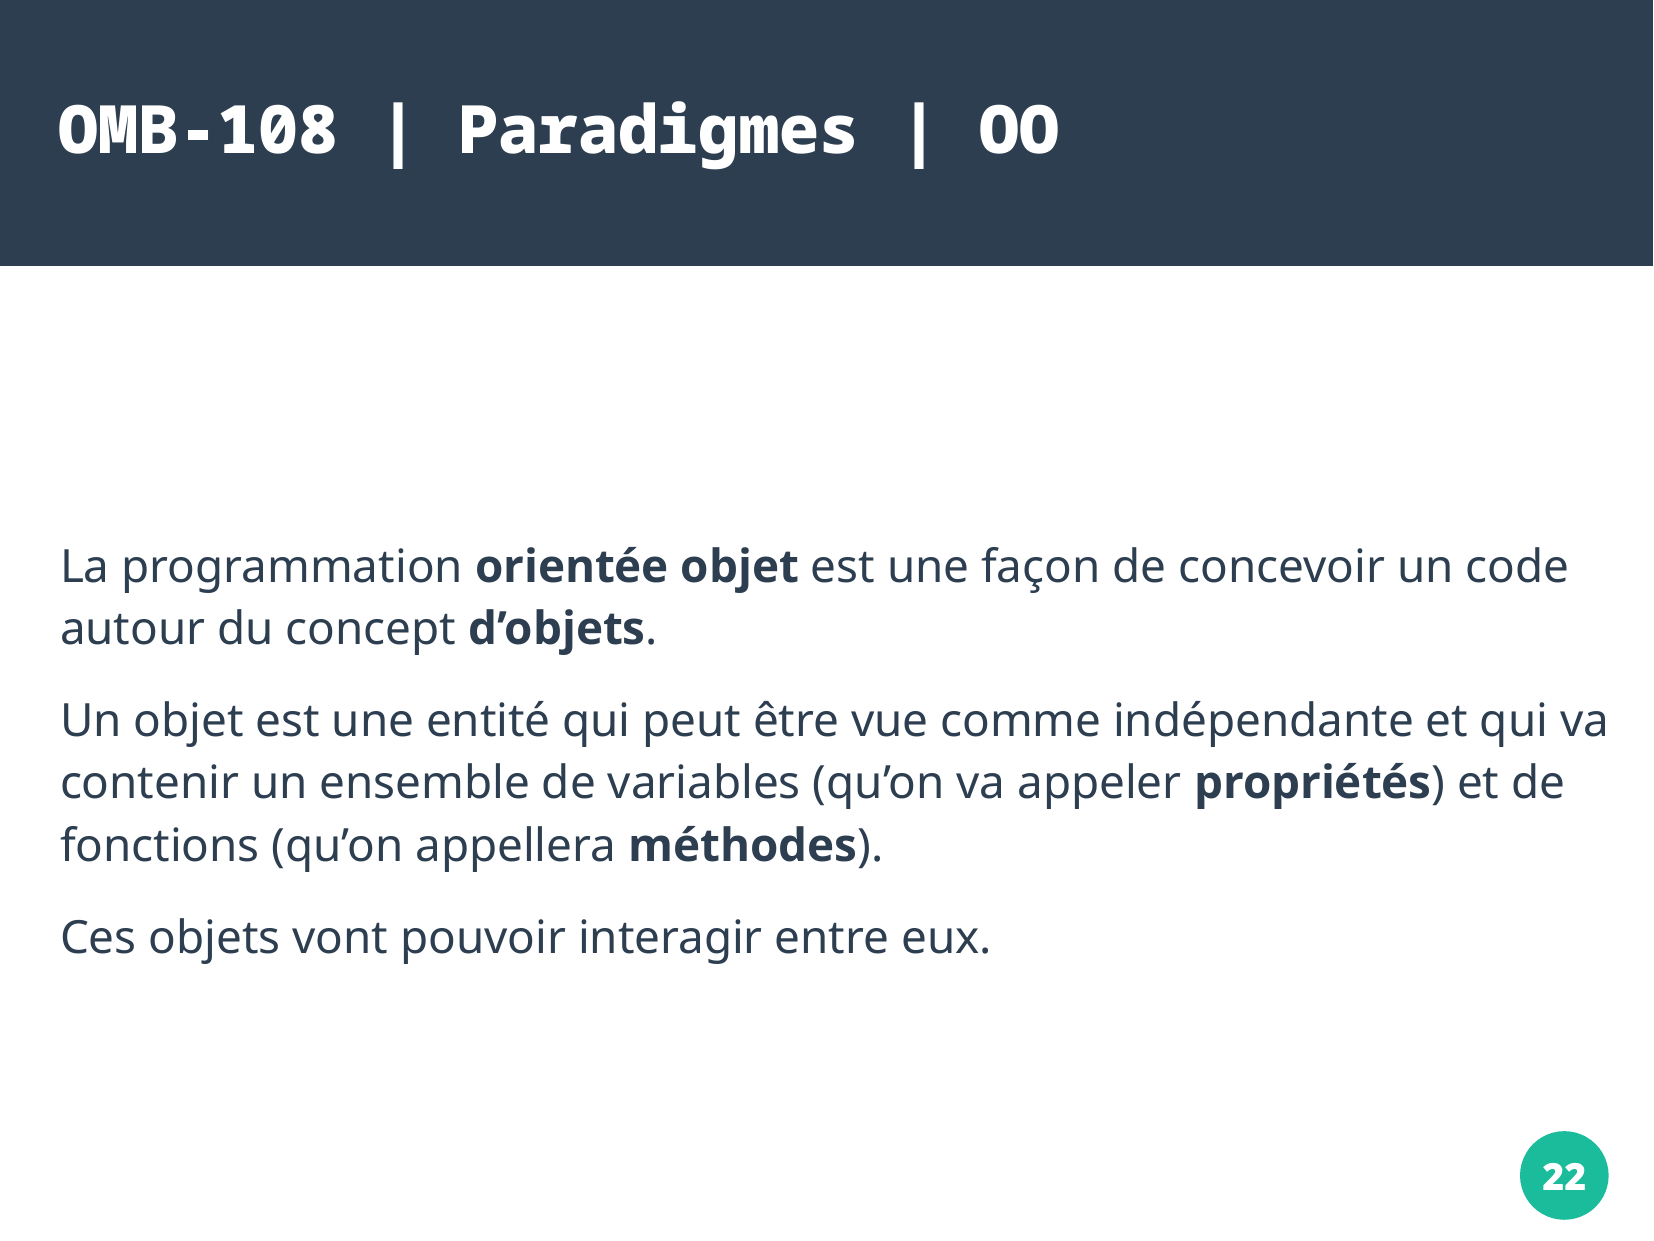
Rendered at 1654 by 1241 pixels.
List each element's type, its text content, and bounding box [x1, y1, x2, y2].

title OMB-108 | Paradigmes | OO [58, 49, 1594, 207]
list La programmation orientée objet est une façon de concevoir un code autour du concept d’objets. Un objet est une entité qui peut être vue comme indépendante et qui va contenir un ensemble de variables (qu’on va appeler propriétés) et de fonctions (qu’on appellera méthodes). Ces objets vont pouvoir interagir entre eux. [60, 270, 1636, 1231]
